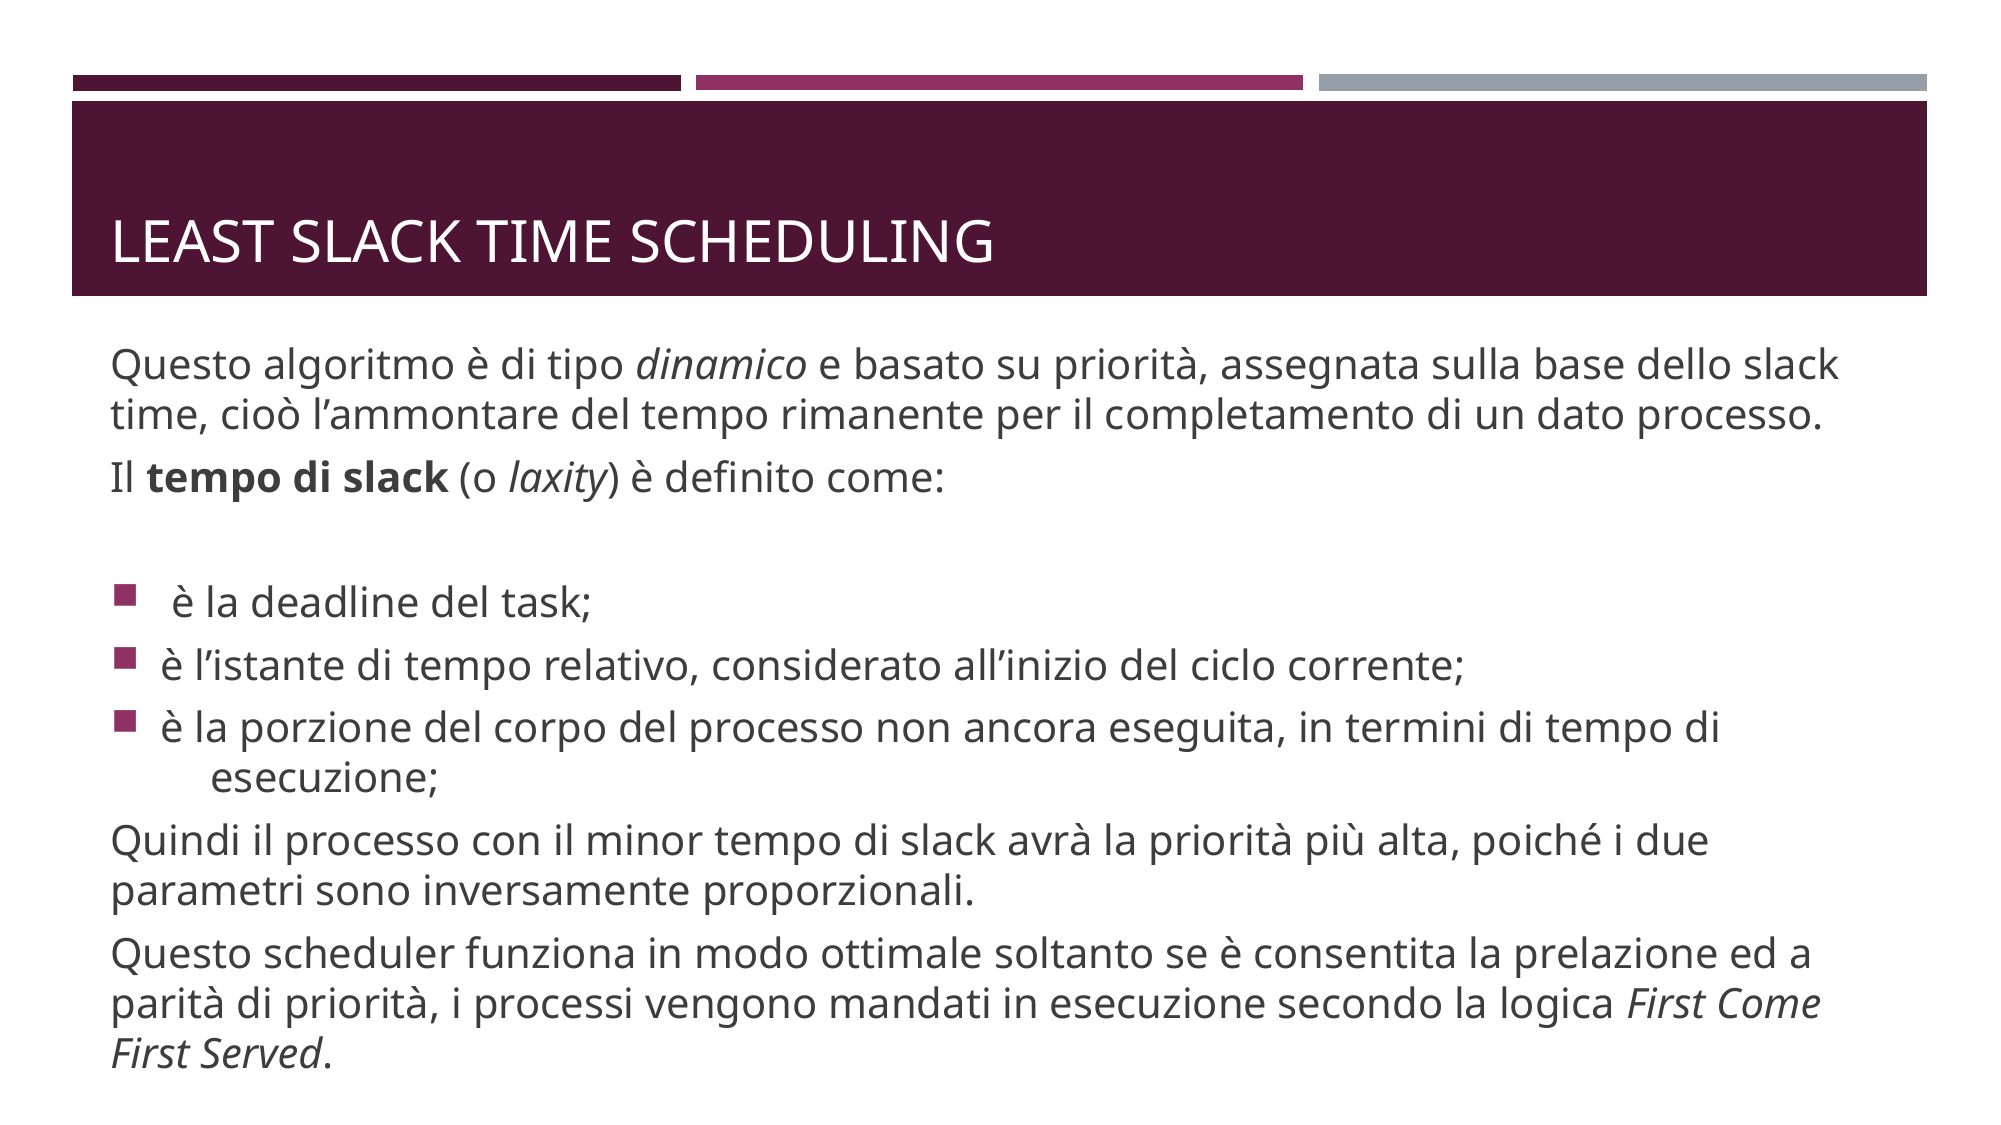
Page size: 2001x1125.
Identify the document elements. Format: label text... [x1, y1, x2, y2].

title Least slack time scheduling [95, 115, 1905, 282]
list Questo algoritmo è di tipo dinamico e basato su priorità, assegnata sulla base dello slack time, cioò l’ammontare del tempo rimanente per il completamento di un dato processo. Il tempo di slack (o laxity) è definito come: è la deadline del task; è l’istante di tempo relativo, considerato all’inizio del ciclo corrente; è la porzione del corpo del processo non ancora eseguita, in termini di tempo di esecuzione; Quindi il processo con il minor tempo di slack avrà la priorità più alta, poiché i due parametri sono inversamente proporzionali. Questo scheduler funziona in modo ottimale soltanto se è consentita la prelazione ed a parità di priorità, i processi vengono mandati in esecuzione secondo la logica First Come First Served. [95, 329, 1905, 1086]
